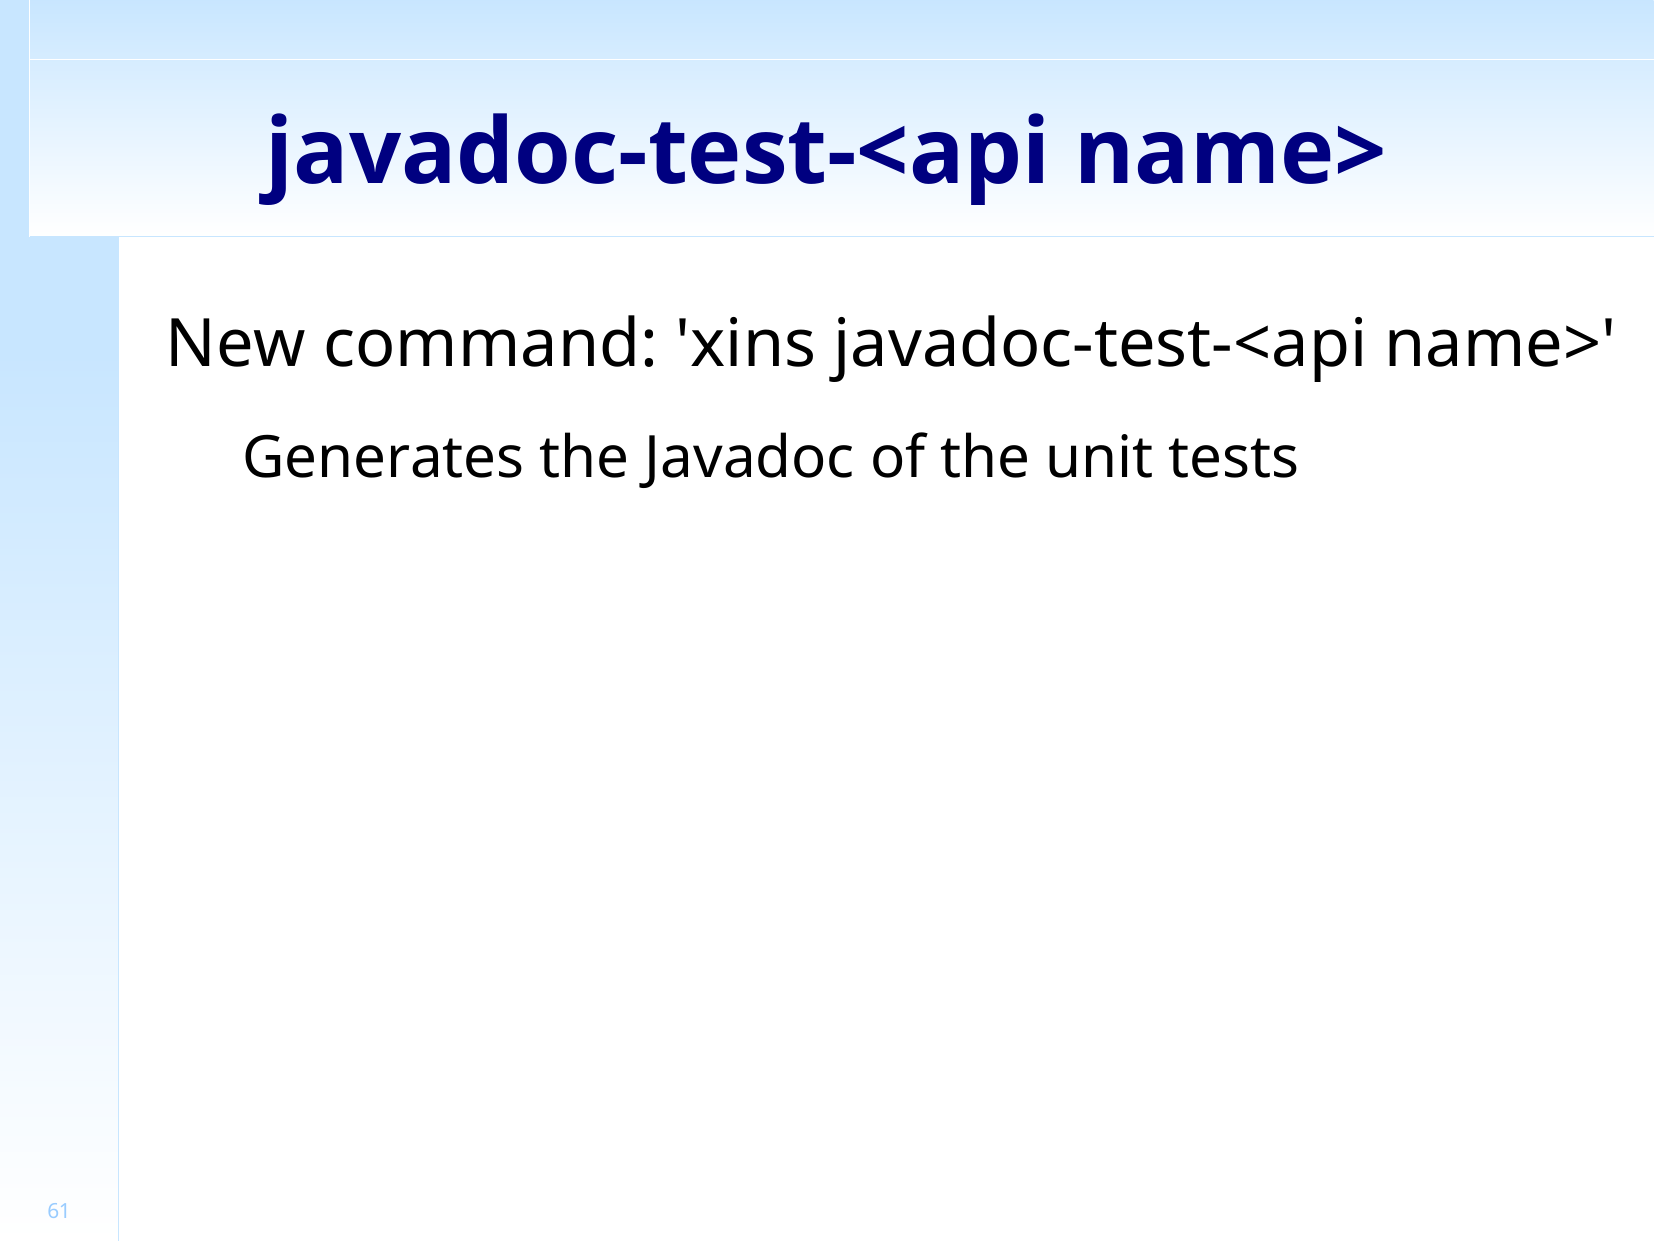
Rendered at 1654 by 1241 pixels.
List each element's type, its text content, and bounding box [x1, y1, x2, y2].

list New command: 'xins javadoc-test-<api name>' Generates the Javadoc of the unit tests [147, 295, 1625, 1182]
title javadoc-test-<api name> [0, 59, 1654, 237]
